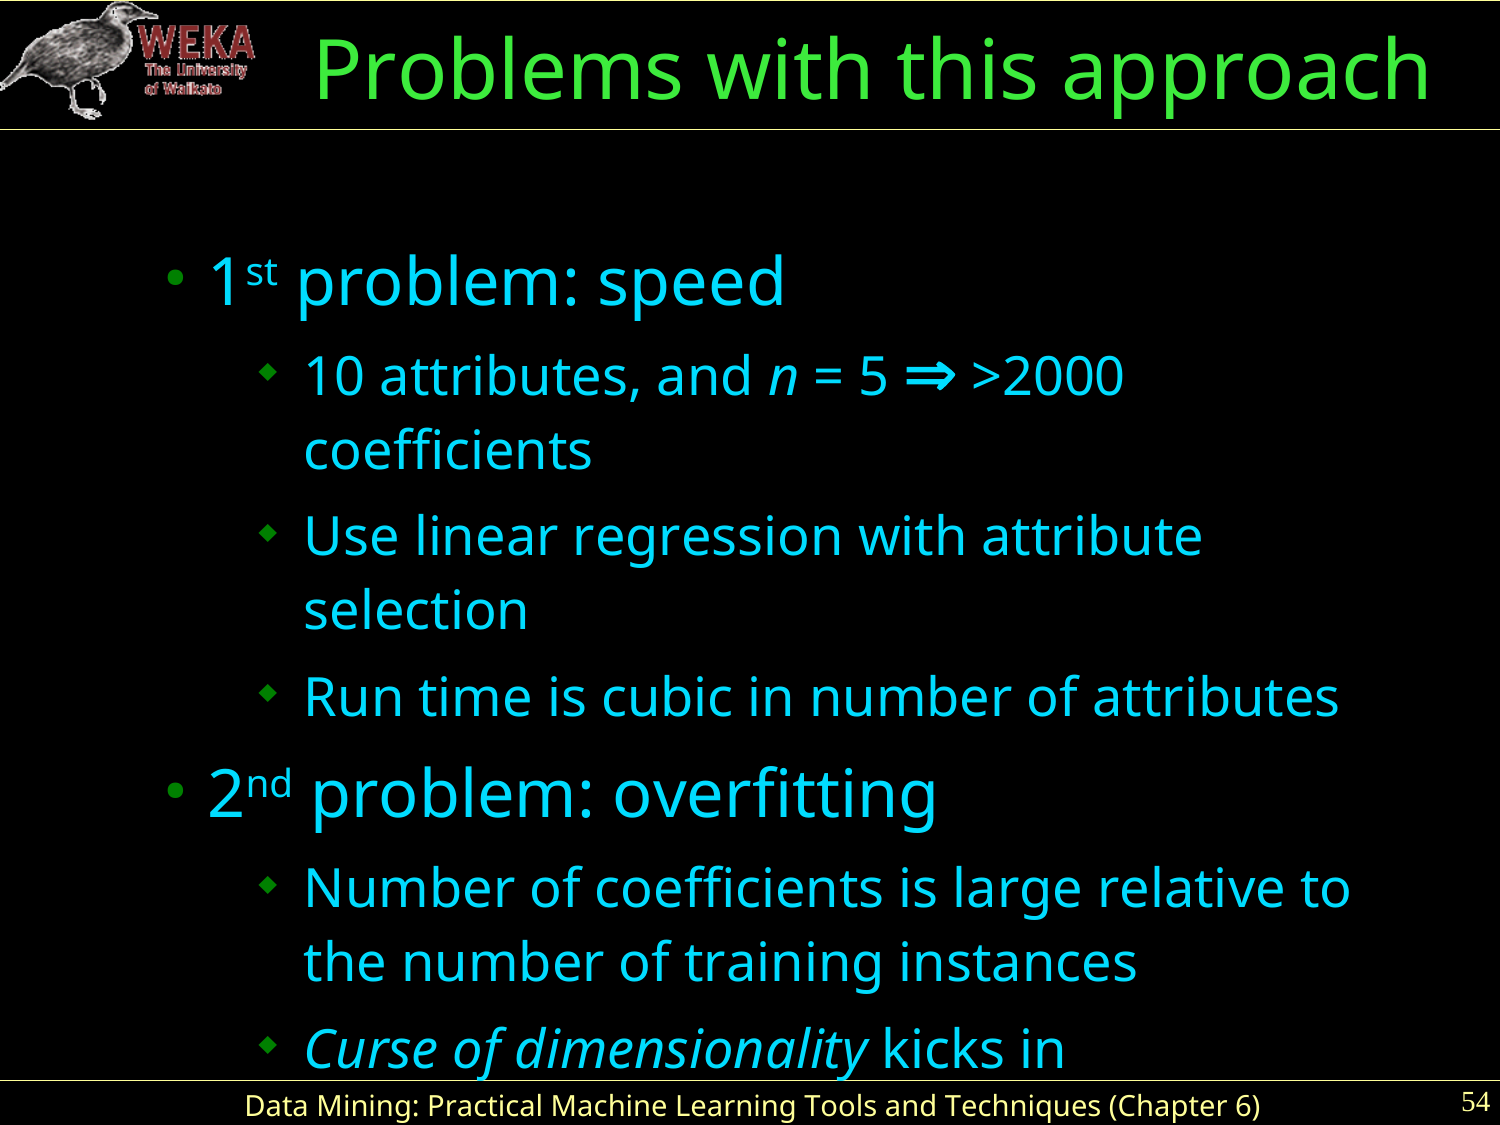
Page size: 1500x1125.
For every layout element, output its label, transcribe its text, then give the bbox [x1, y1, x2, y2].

title Problems with this approach [297, 0, 1500, 148]
picture [0, 1, 266, 129]
list 1st problem: speed 10 attributes, and n = 5  >2000 coefficients Use linear regression with attribute selection Run time is cubic in number of attributes 2nd problem: overfitting Number of coefficients is large relative to the number of training instances Curse of dimensionality kicks in [149, 226, 1388, 902]
